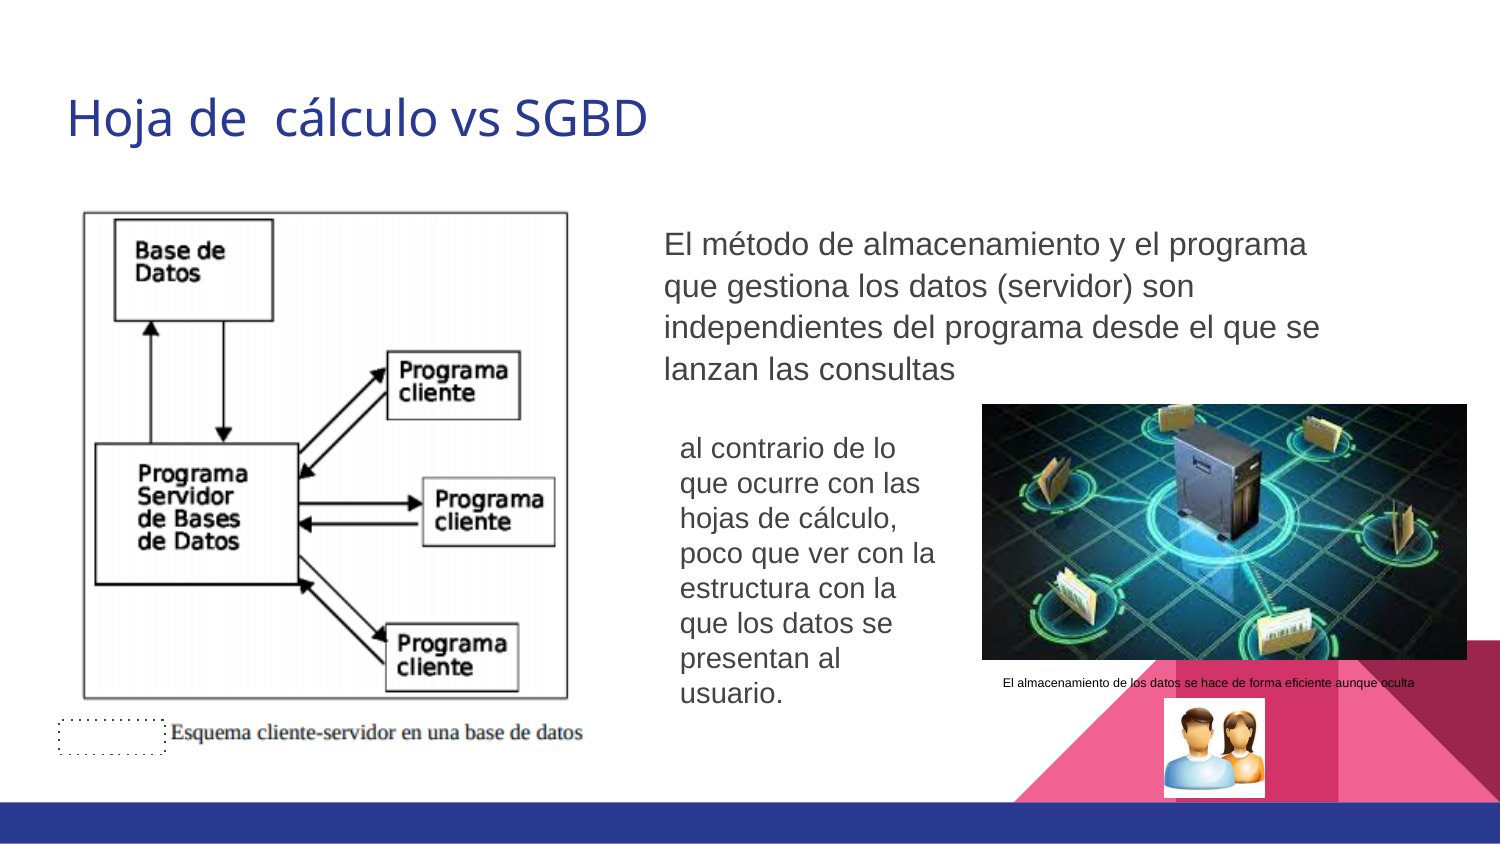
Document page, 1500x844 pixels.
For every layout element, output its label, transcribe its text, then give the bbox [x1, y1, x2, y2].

text_box al contrario de lo que ocurre con las hojas de cálculo, poco que ver con la estructura con la que los datos se presentan al usuario. [664, 414, 967, 725]
list El método de almacenamiento y el programa que gestiona los datos (servidor) son independientes del programa desde el que se lanzan las consultas [649, 206, 1340, 405]
text_box [58, 719, 165, 755]
picture [982, 404, 1467, 660]
text_box El almacenamiento de los datos se hace de forma eficiente aunque oculta [987, 659, 1462, 705]
title Hoja de cálculo vs SGBD [51, 67, 1449, 167]
picture [51, 197, 598, 763]
picture [1164, 698, 1265, 798]
